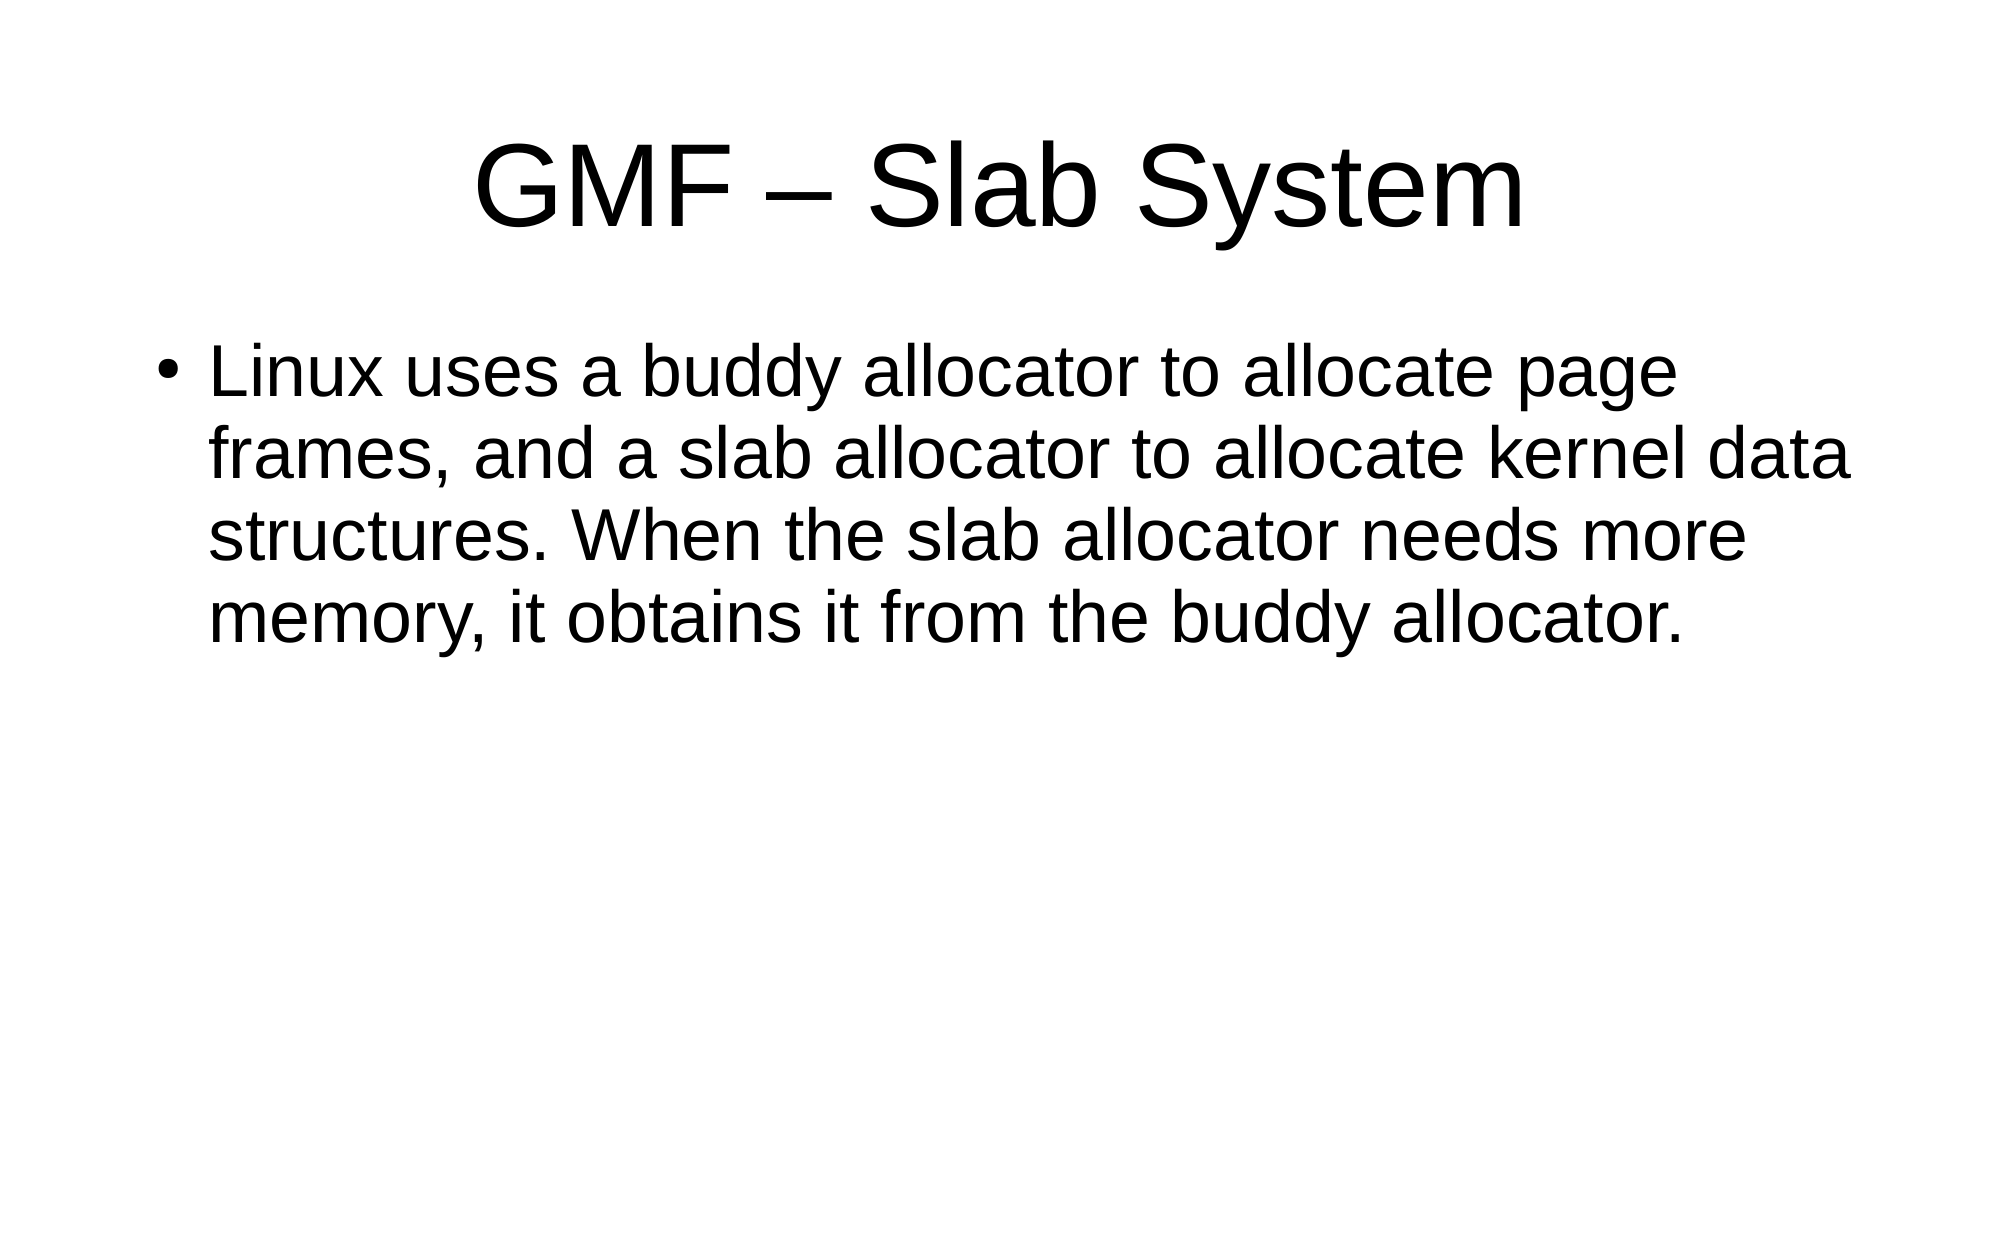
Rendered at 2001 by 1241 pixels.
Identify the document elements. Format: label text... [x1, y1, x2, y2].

list Linux uses a buddy allocator to allocate page frames, and a slab allocator to allocate kernel data structures. When the slab allocator needs more memory, it obtains it from the buddy allocator. [137, 330, 1863, 1117]
title GMF – Slab System [137, 65, 1863, 306]
